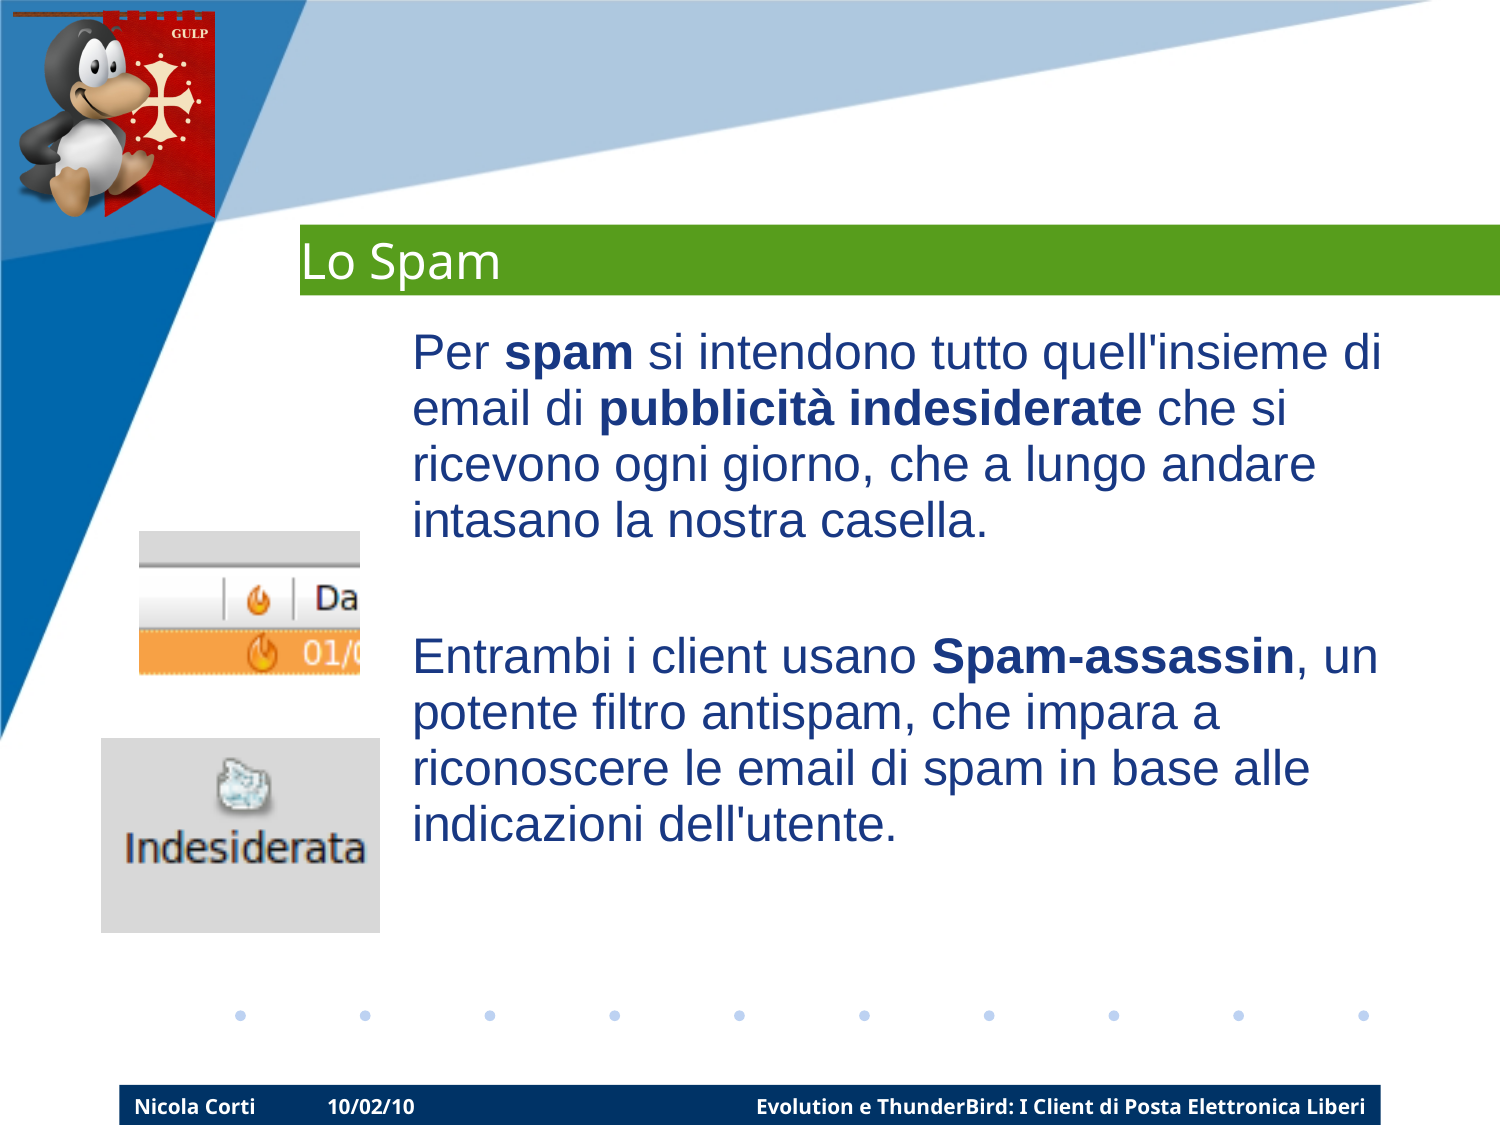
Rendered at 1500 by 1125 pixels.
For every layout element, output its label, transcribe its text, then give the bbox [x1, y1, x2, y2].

list Per spam si intendono tutto quell'insieme di email di pubblicità indesiderate che si ricevono ogni giorno, che a lungo andare intasano la nostra casella. Entrambi i client usano Spam-assassin, un potente filtro antispam, che impara a riconoscere le email di spam in base alle indicazioni dell'utente. [299, 324, 1418, 1068]
title Lo Spam [300, 224, 1500, 296]
picture [0, 0, 1500, 933]
